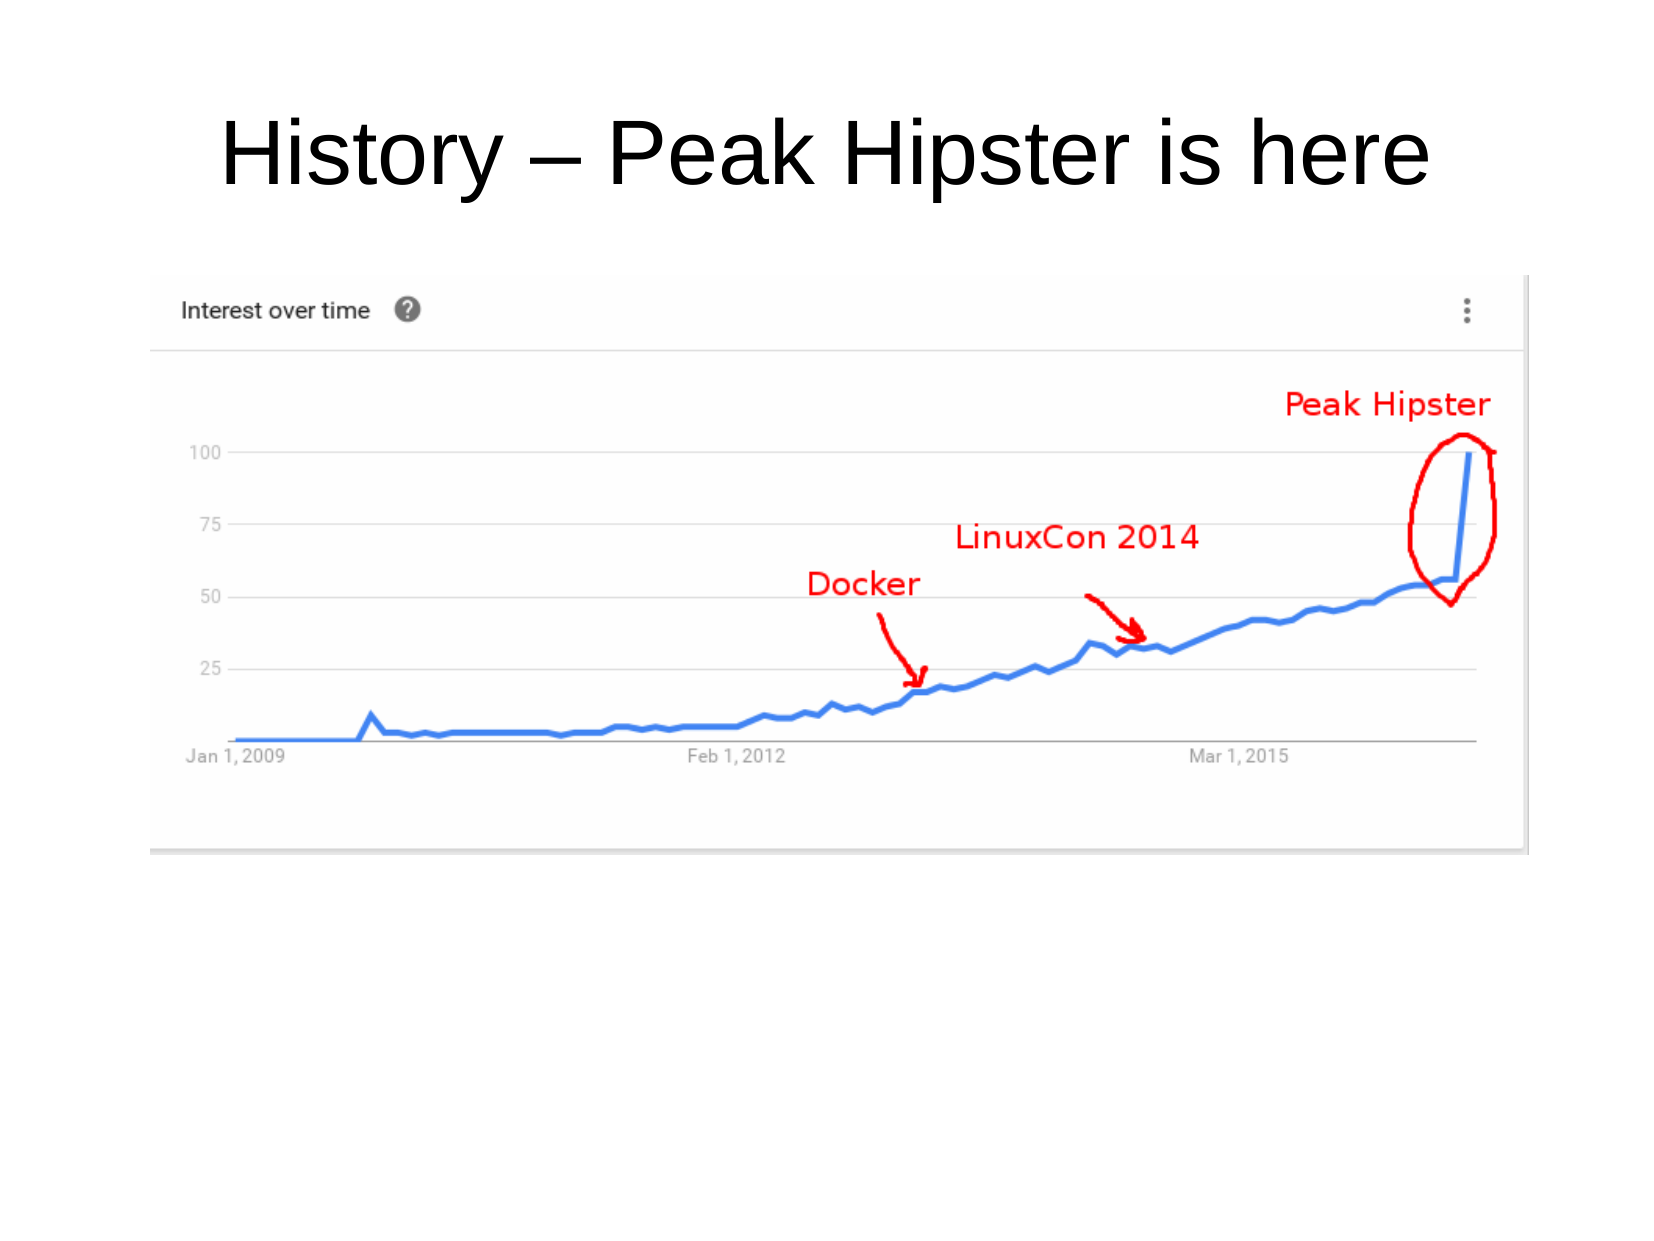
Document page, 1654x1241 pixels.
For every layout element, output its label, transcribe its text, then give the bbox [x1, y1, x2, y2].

title History – Peak Hipster is here [82, 49, 1571, 257]
picture [150, 275, 1530, 856]
